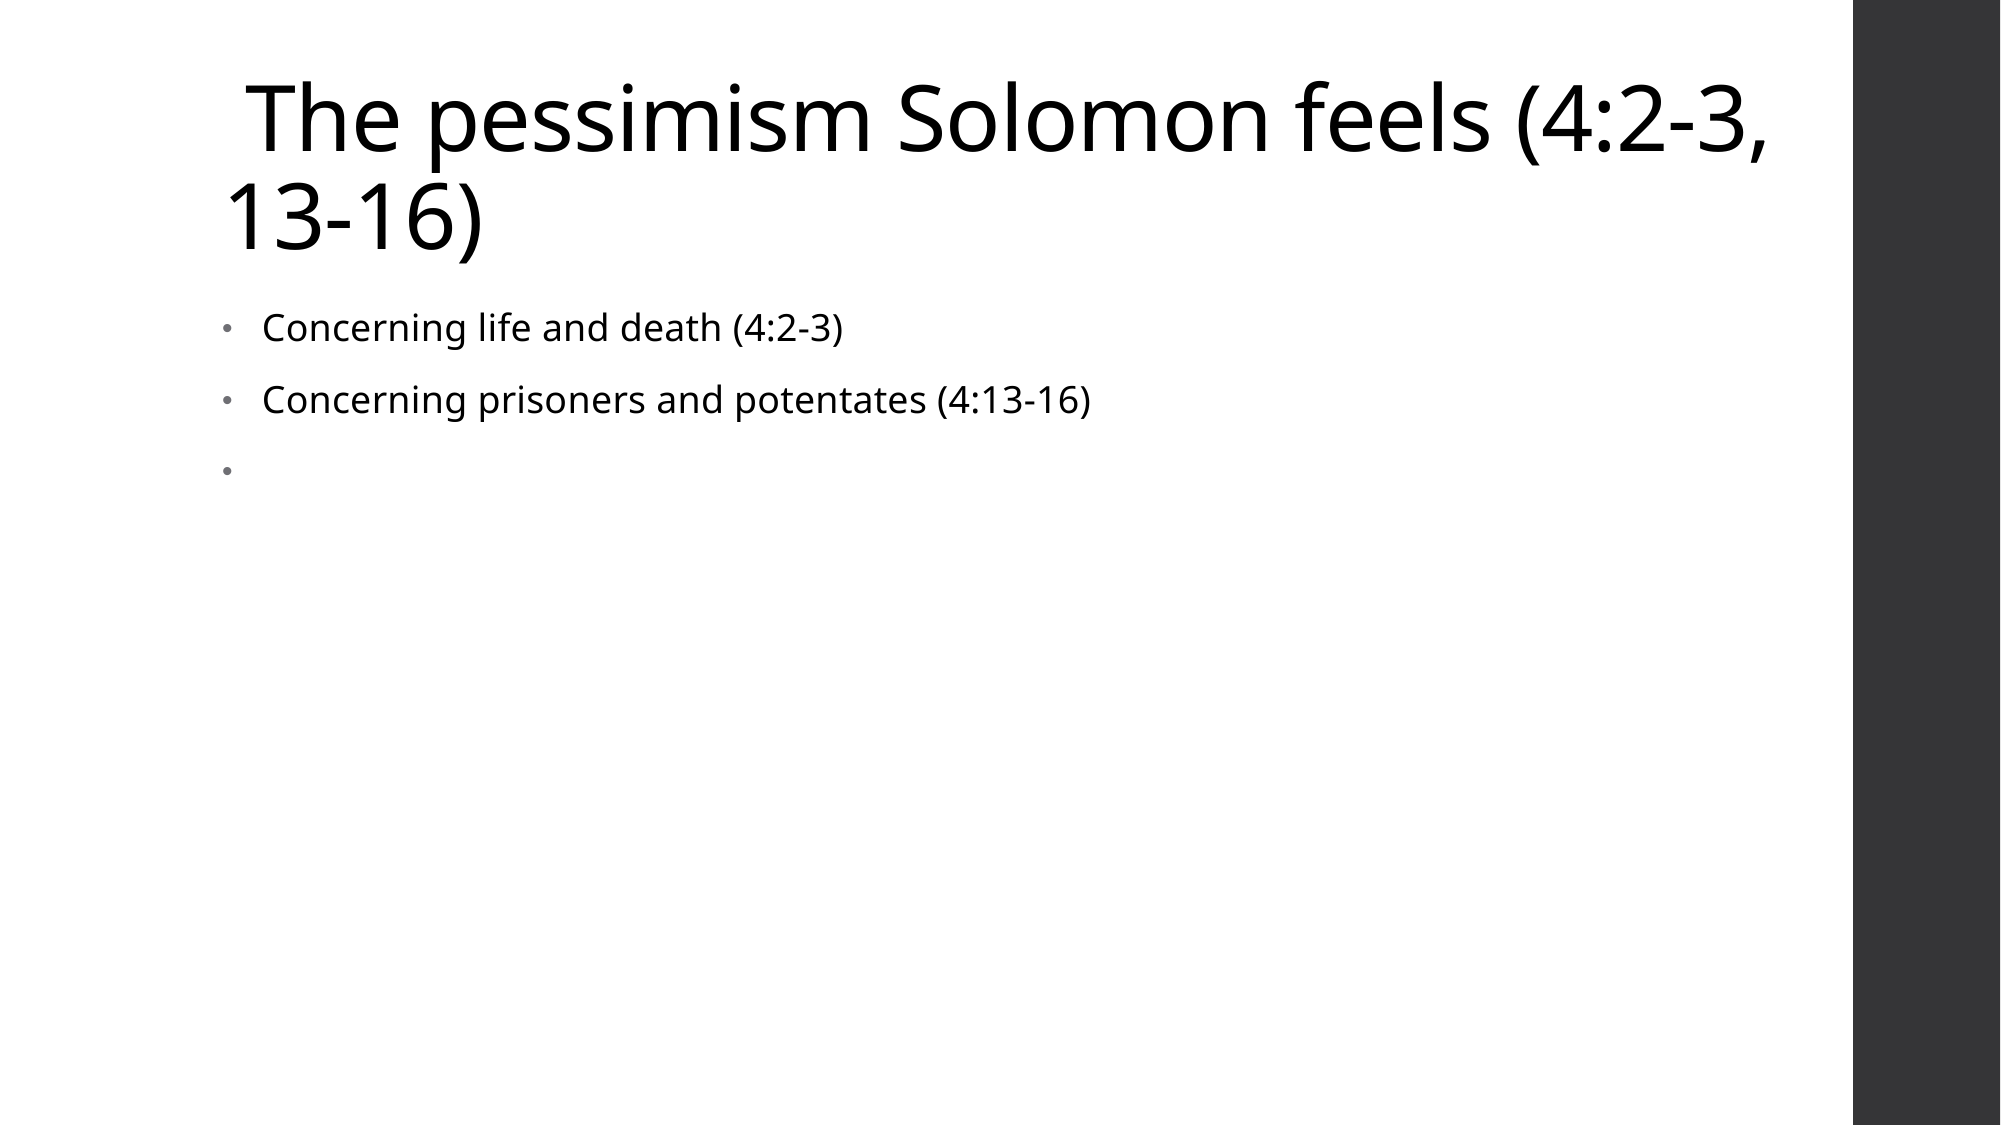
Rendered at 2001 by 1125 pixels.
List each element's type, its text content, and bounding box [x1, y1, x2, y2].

list Concerning life and death (4:2-3) Concerning prisoners and potentates (4:13-16) [206, 299, 1617, 1014]
title The pessimism Solomon feels (4:2-3, 13-16) [206, 60, 1797, 278]
